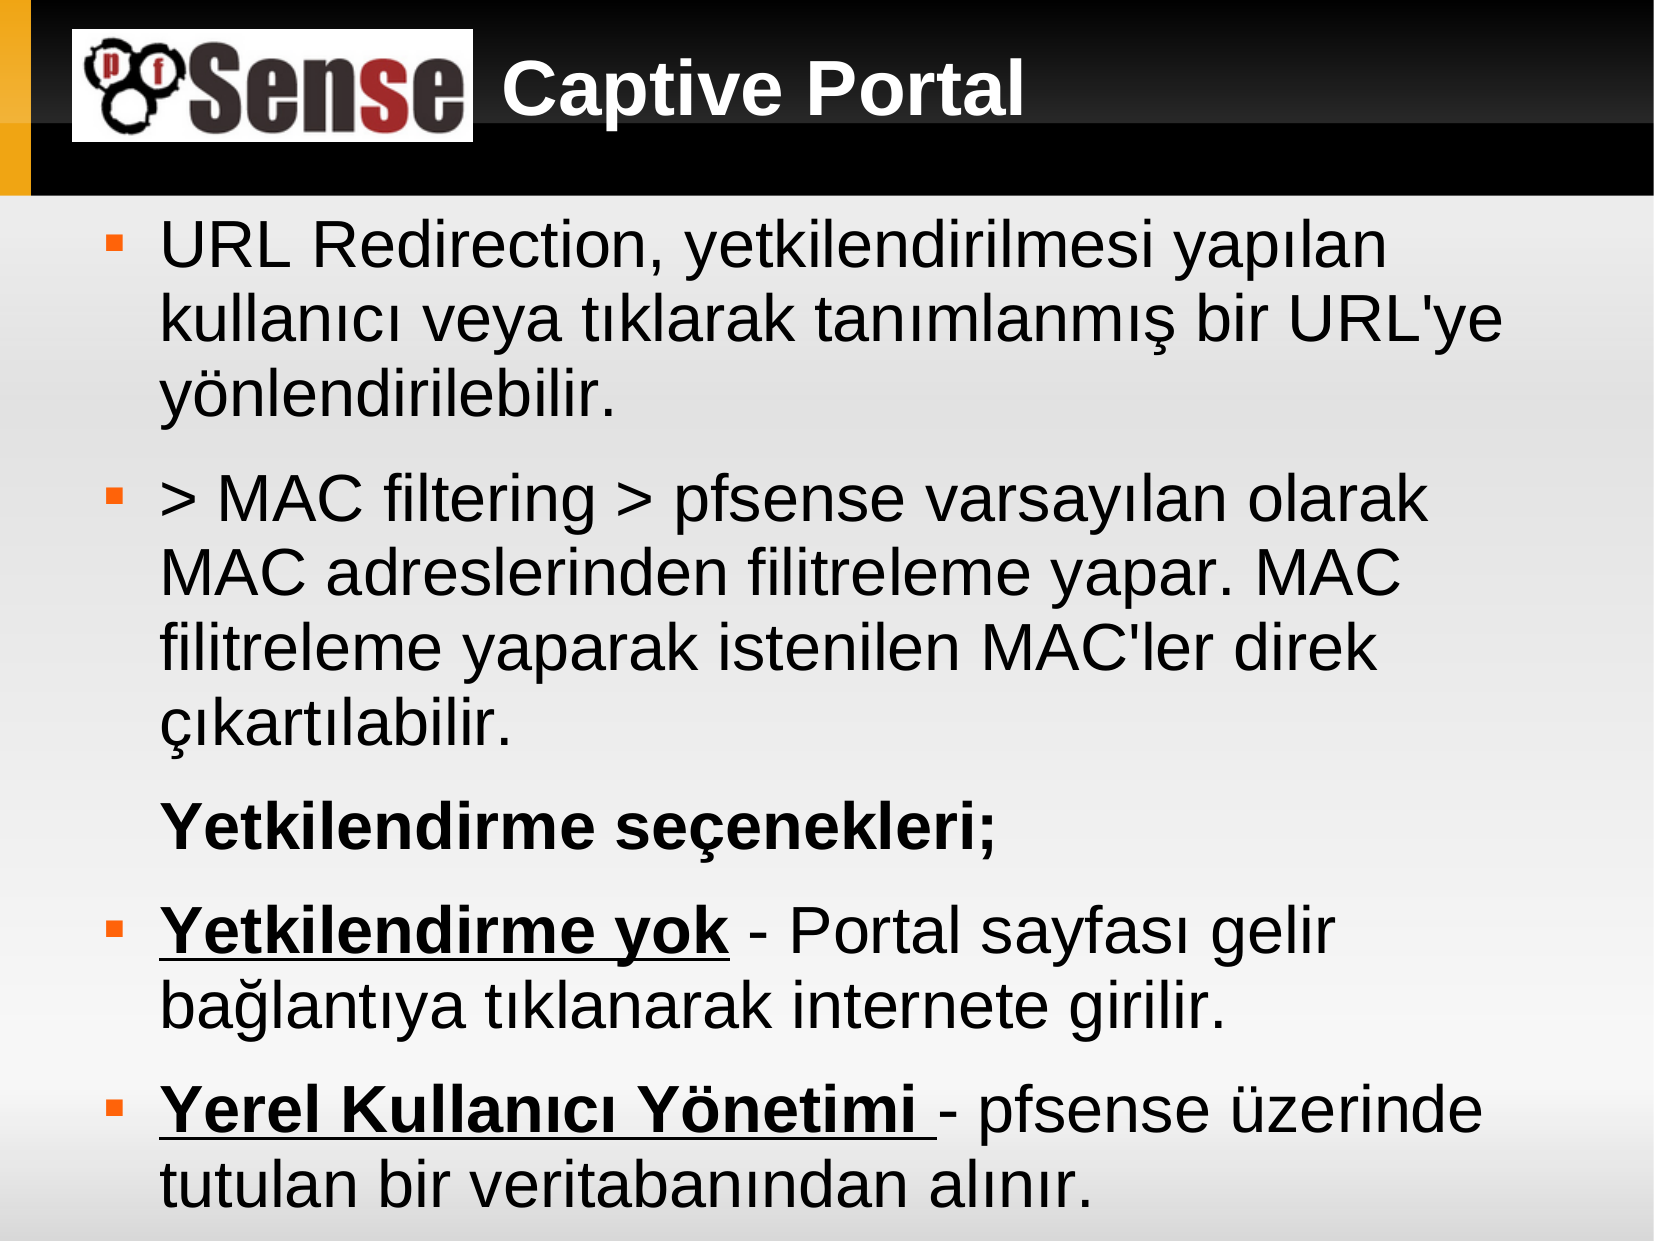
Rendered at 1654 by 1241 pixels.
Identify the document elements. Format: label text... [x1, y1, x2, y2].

picture [0, 0, 1654, 1241]
list URL Redirection, yetkilendirilmesi yapılan kullanıcı veya tıklarak tanımlanmış bir URL'ye yönlendirilebilir. > MAC filtering > pfsense varsayılan olarak MAC adreslerinden filitreleme yapar. MAC filitreleme yaparak istenilen MAC'ler direk çıkartılabilir. Yetkilendirme seçenekleri; Yetkilendirme yok - Portal sayfası gelir bağlantıya tıklanarak internete girilir. Yerel Kullanıcı Yönetimi - pfsense üzerinde tutulan bir veritabanından alınır. [88, 206, 1577, 1223]
title Captive Portal [501, 0, 1625, 178]
